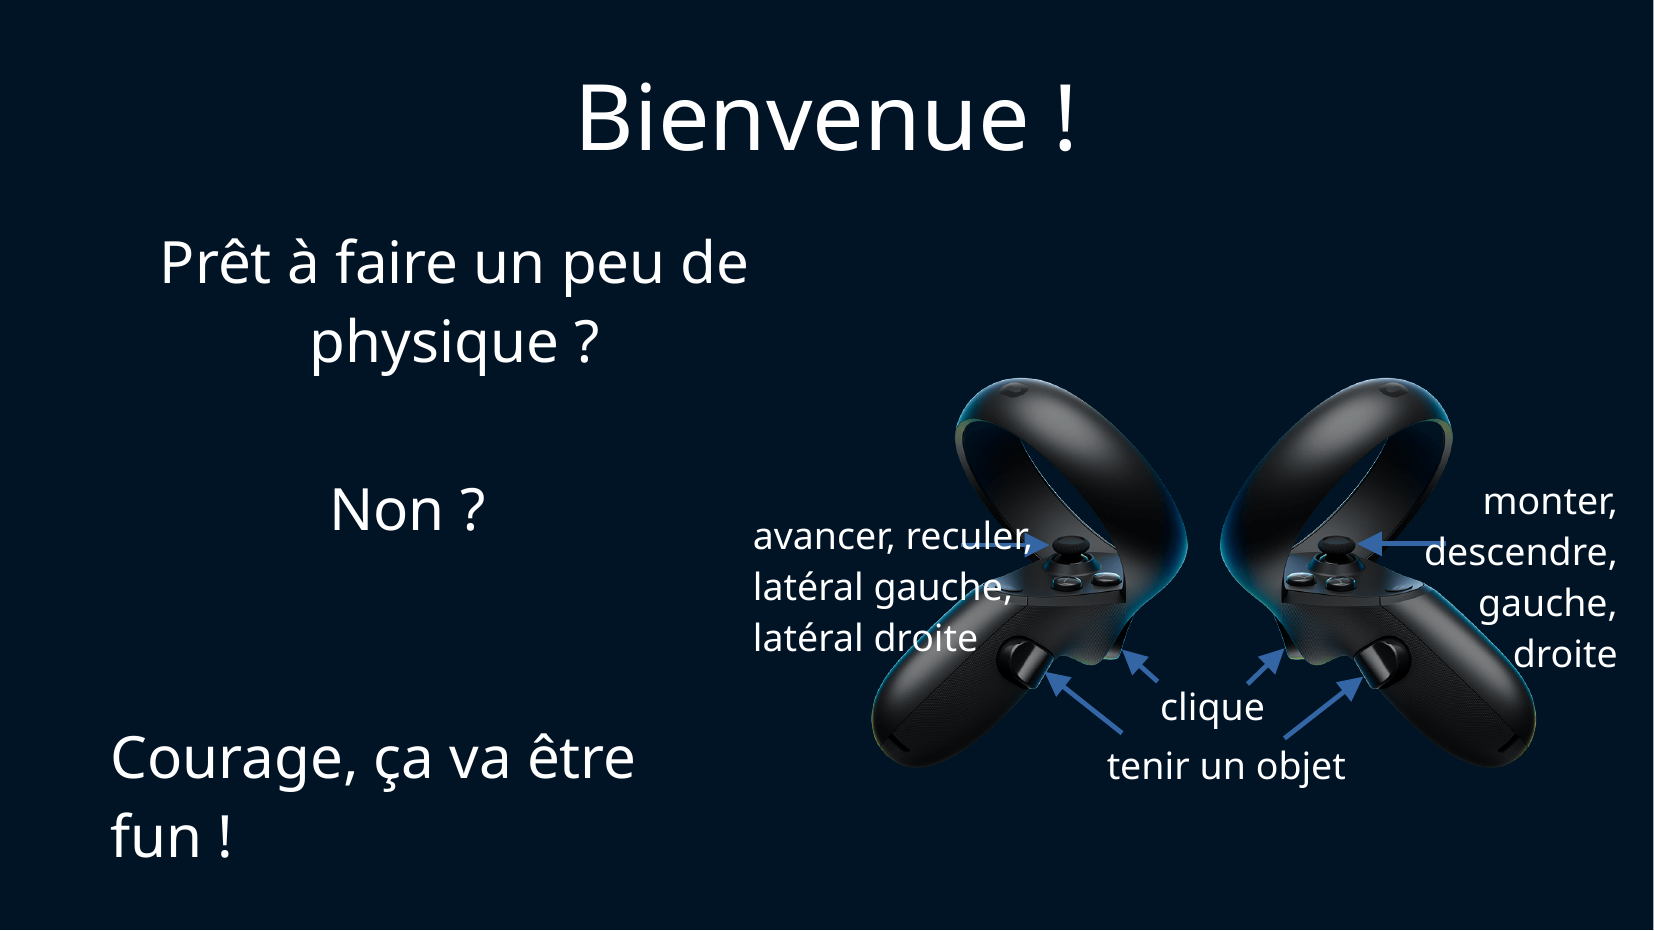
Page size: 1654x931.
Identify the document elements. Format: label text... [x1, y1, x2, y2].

picture [1555, 650, 1567, 665]
picture [1517, 650, 1529, 665]
text_box monter, descendre, gauche, droite [1409, 466, 1625, 650]
picture [879, 643, 889, 649]
picture [838, 643, 848, 649]
picture [826, 354, 1581, 803]
picture [918, 643, 928, 649]
title Bienvenue ! [82, 37, 1571, 193]
text_box Non ? [314, 460, 473, 532]
subtitle Prêt à faire un peu de physique ? [82, 217, 827, 384]
text_box tenir un objet [1092, 731, 1317, 789]
text_box avancer, reculer, latéral gauche, latéral droite [738, 501, 1149, 643]
text_box clique [1145, 672, 1281, 730]
text_box Courage, ça va être fun ! [95, 708, 709, 780]
